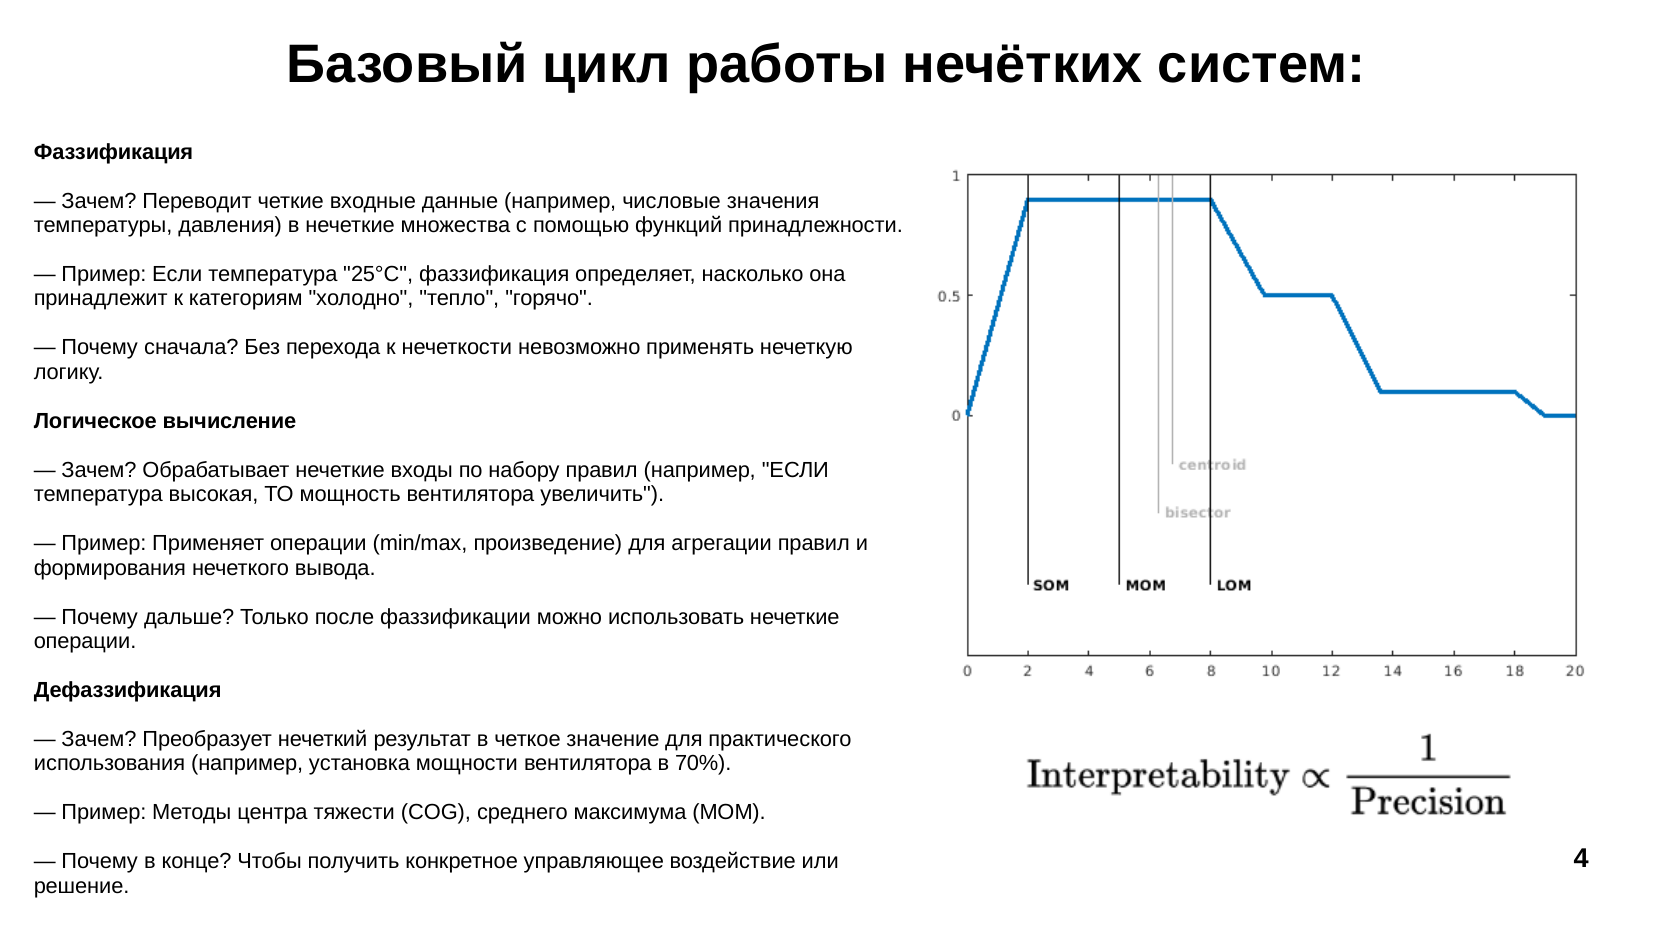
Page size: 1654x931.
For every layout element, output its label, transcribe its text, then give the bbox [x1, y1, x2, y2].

title Базовый цикл работы нечётких систем: [82, 0, 1571, 132]
text_box 4 [1558, 835, 1613, 881]
picture [937, 132, 1650, 868]
text_box Фаззификация — Зачем? Переводит четкие входные данные (например, числовые значения температуры, давления) в нечеткие множества с помощью функций принадлежности. — Пример: Если температура "25°C", фаззификация определяет, насколько она принадлежит к категориям "холодно", "тепло", "горячо". — Почему сначала? Без перехода к нечеткости невозможно применять нечеткую логику. Логическое вычисление — Зачем? Обрабатывает нечеткие входы по набору правил (например, "ЕСЛИ температура высокая, ТО мощность вентилятора увеличить"). — Пример: Применяет операции (min/max, произведение) для агрегации правил и формирования нечеткого вывода. — Почему дальше? Только после фаззификации можно использовать нечеткие операции. Дефаззификация — Зачем? Преобразует нечеткий результат в четкое значение для практического использования (например, установка мощности вентилятора в 70%). — Пример: Методы центра тяжести (COG), среднего максимума (MOM). — Почему в конце? Чтобы получить конкретное управляющее воздействие или решение. [19, 132, 937, 931]
